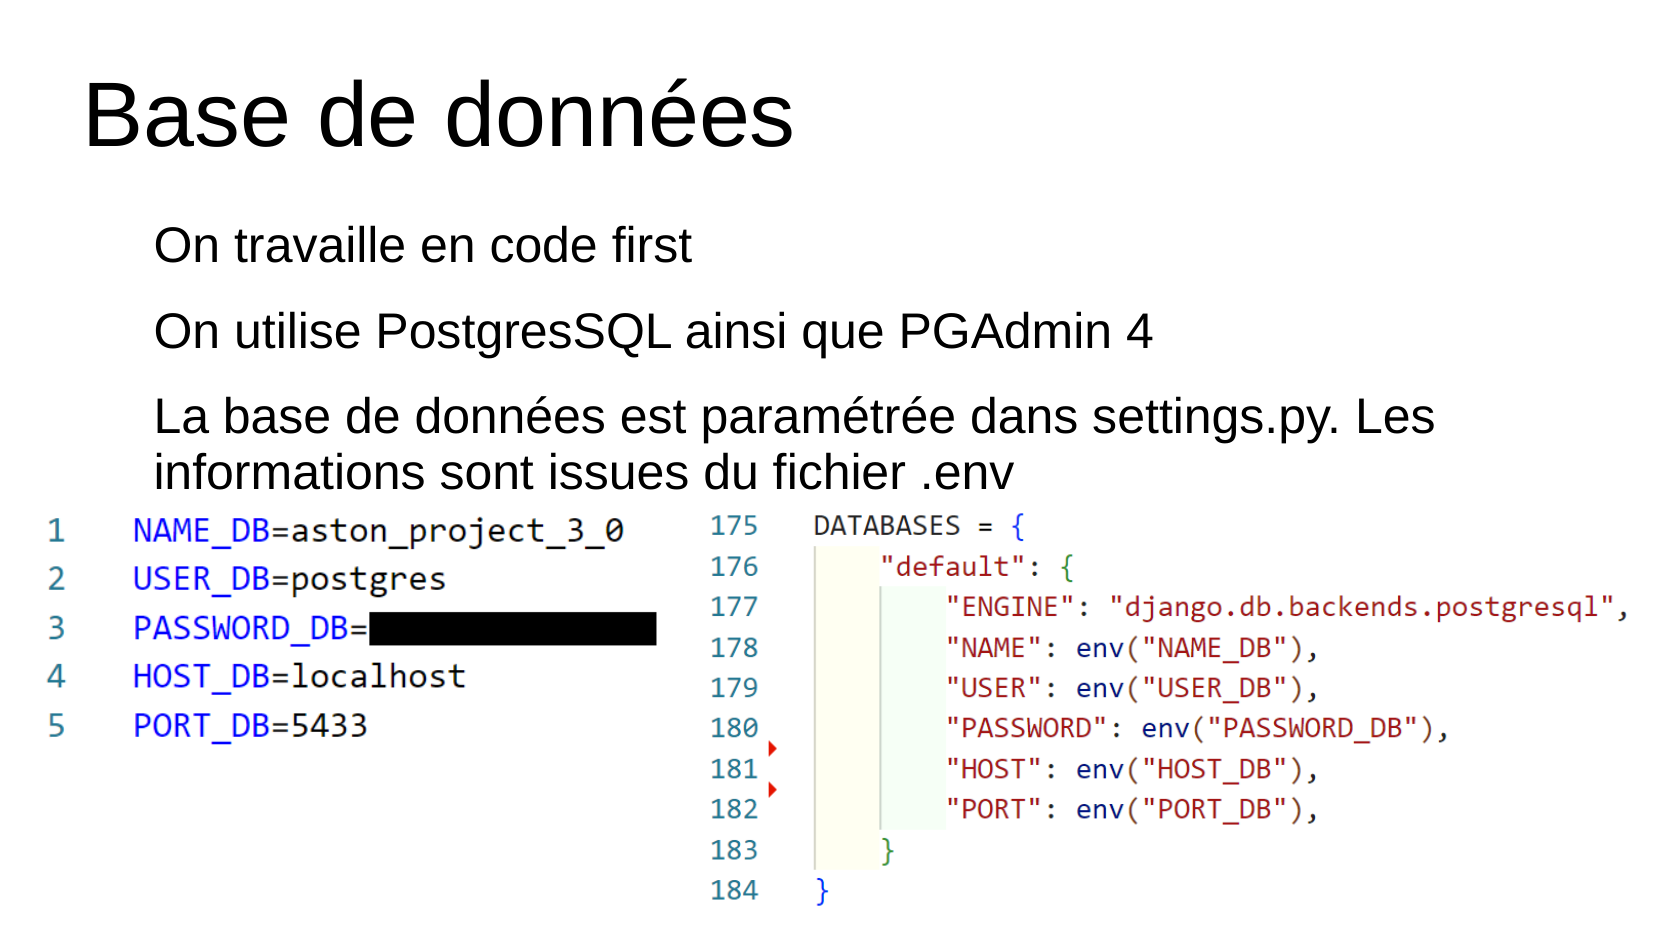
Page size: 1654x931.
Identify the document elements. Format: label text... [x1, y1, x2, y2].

picture [700, 501, 1642, 916]
picture [38, 501, 680, 753]
list On travaille en code first On utilise PostgresSQL ainsi que PGAdmin 4 La base de données est paramétrée dans settings.py. Les informations sont issues du fichier .env [82, 217, 1571, 758]
title Base de données [82, 37, 1571, 193]
